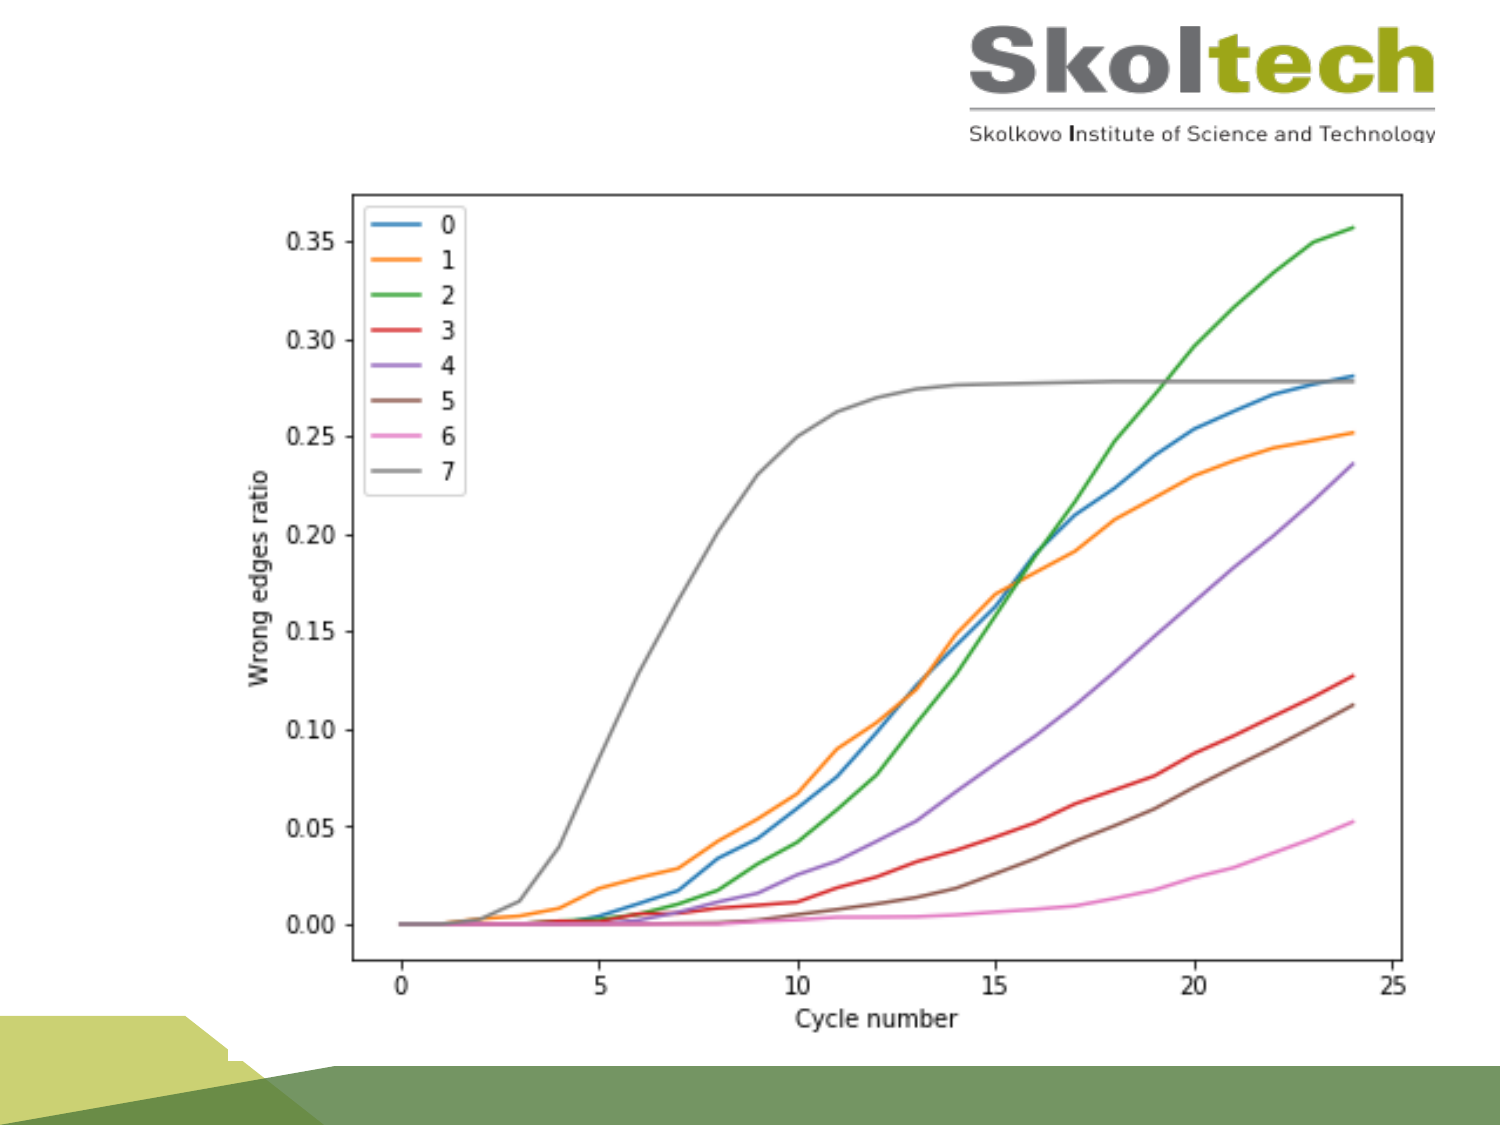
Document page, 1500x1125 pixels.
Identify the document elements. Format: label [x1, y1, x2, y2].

picture [228, 164, 1446, 1061]
